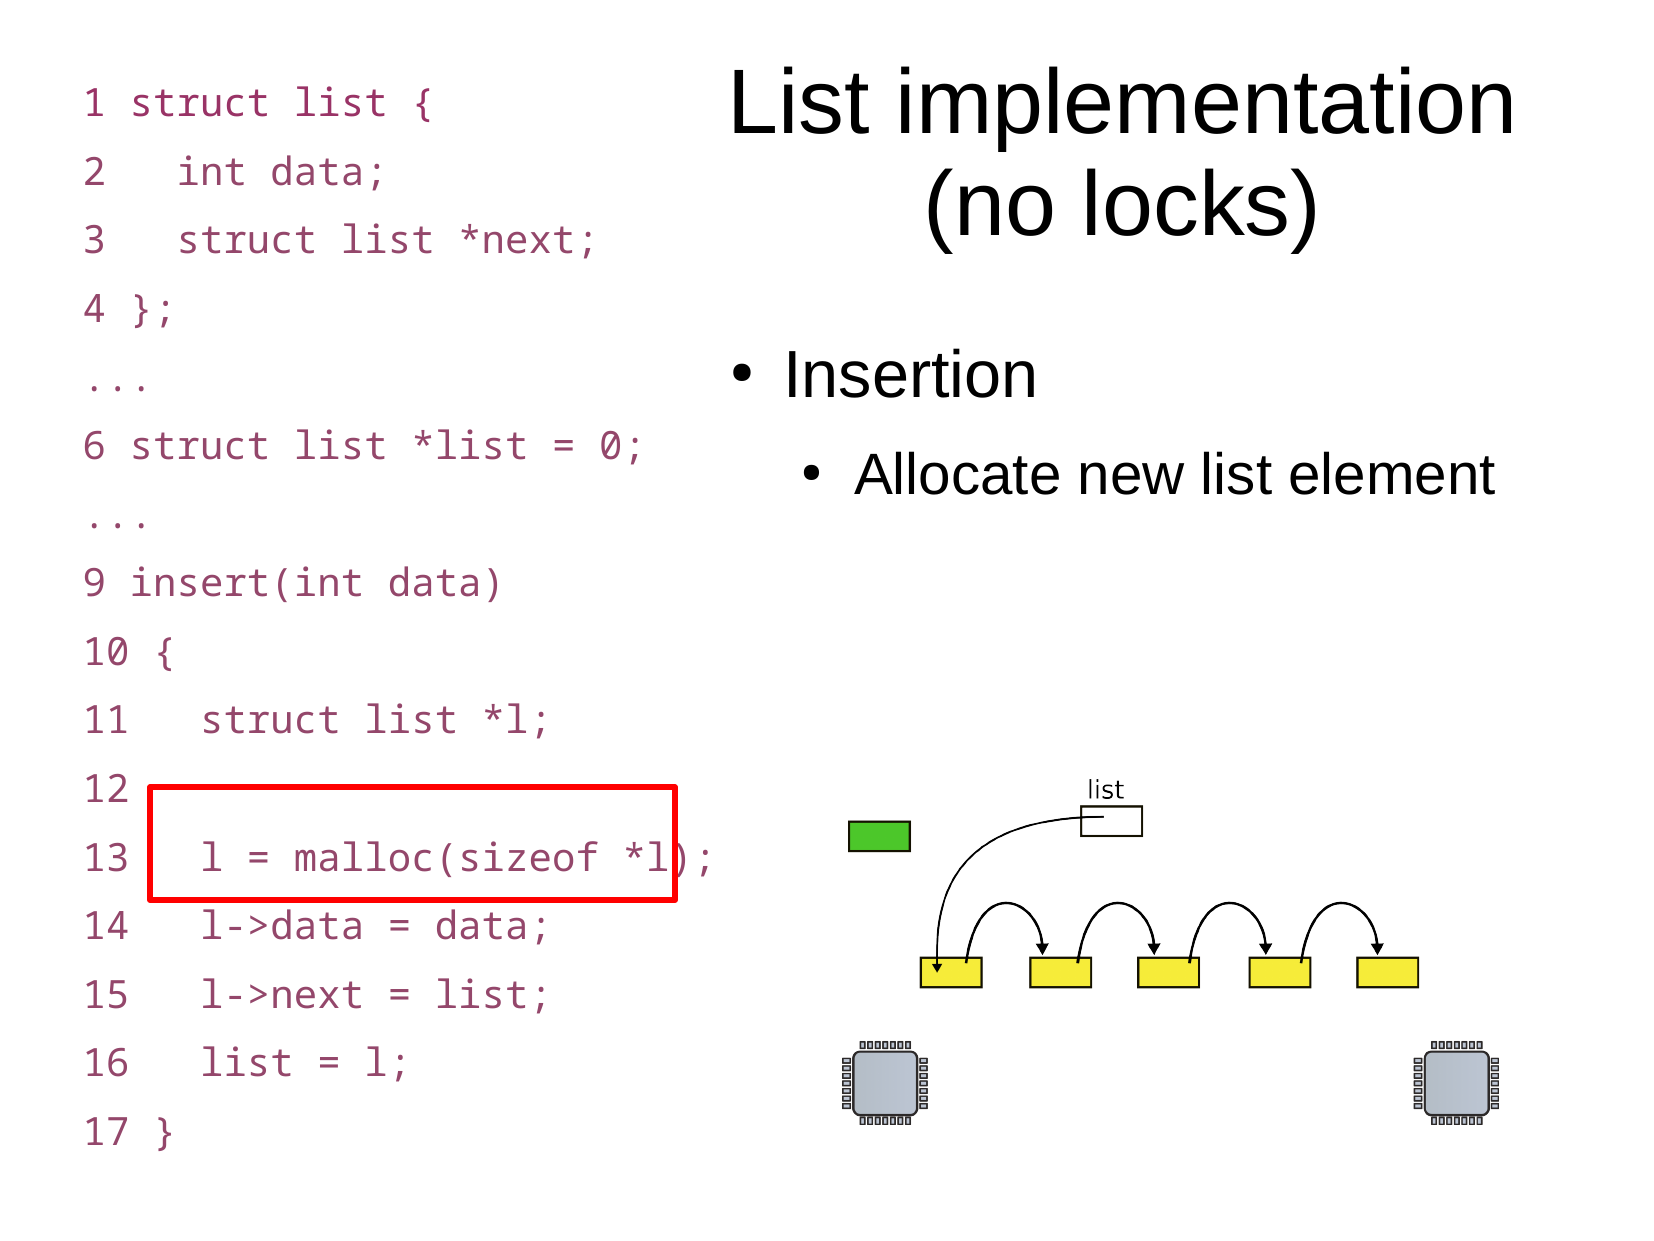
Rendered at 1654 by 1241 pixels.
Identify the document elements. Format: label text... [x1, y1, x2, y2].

title List implementation (no locks) [675, 49, 1571, 257]
list Insertion Allocate new list element [712, 337, 1571, 1010]
list 1 struct list { 2 int data; 3 struct list *next; 4 }; ... 6 struct list *list = 0; ... 9 insert(int data) 10 { 11 struct list *l; 12 13 l = malloc(sizeof *l); 14 l->data = data; 15 l->next = list; 16 list = l; 17 } [82, 75, 1571, 1163]
picture [842, 779, 1499, 1126]
